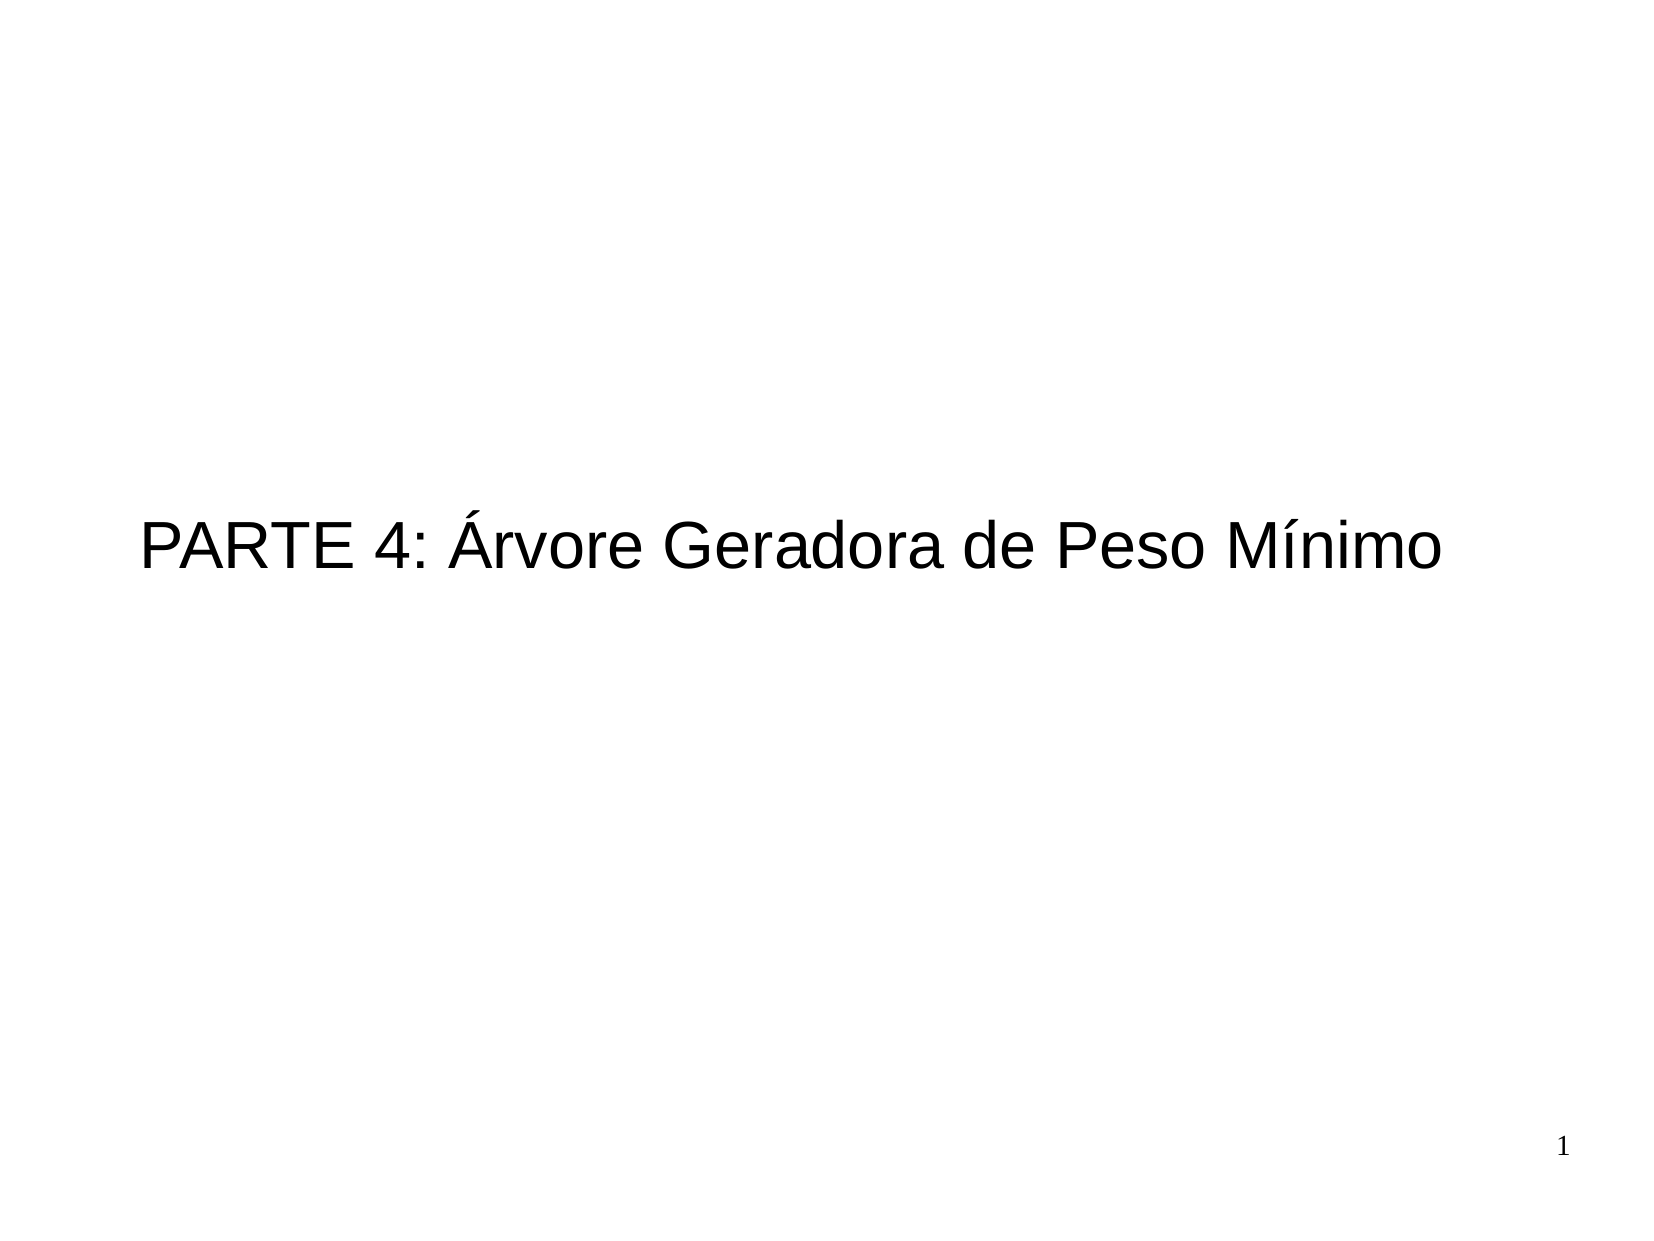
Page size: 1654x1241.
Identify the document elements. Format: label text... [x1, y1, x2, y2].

list PARTE 4: Árvore Geradora de Peso Mínimo [124, 500, 1477, 626]
